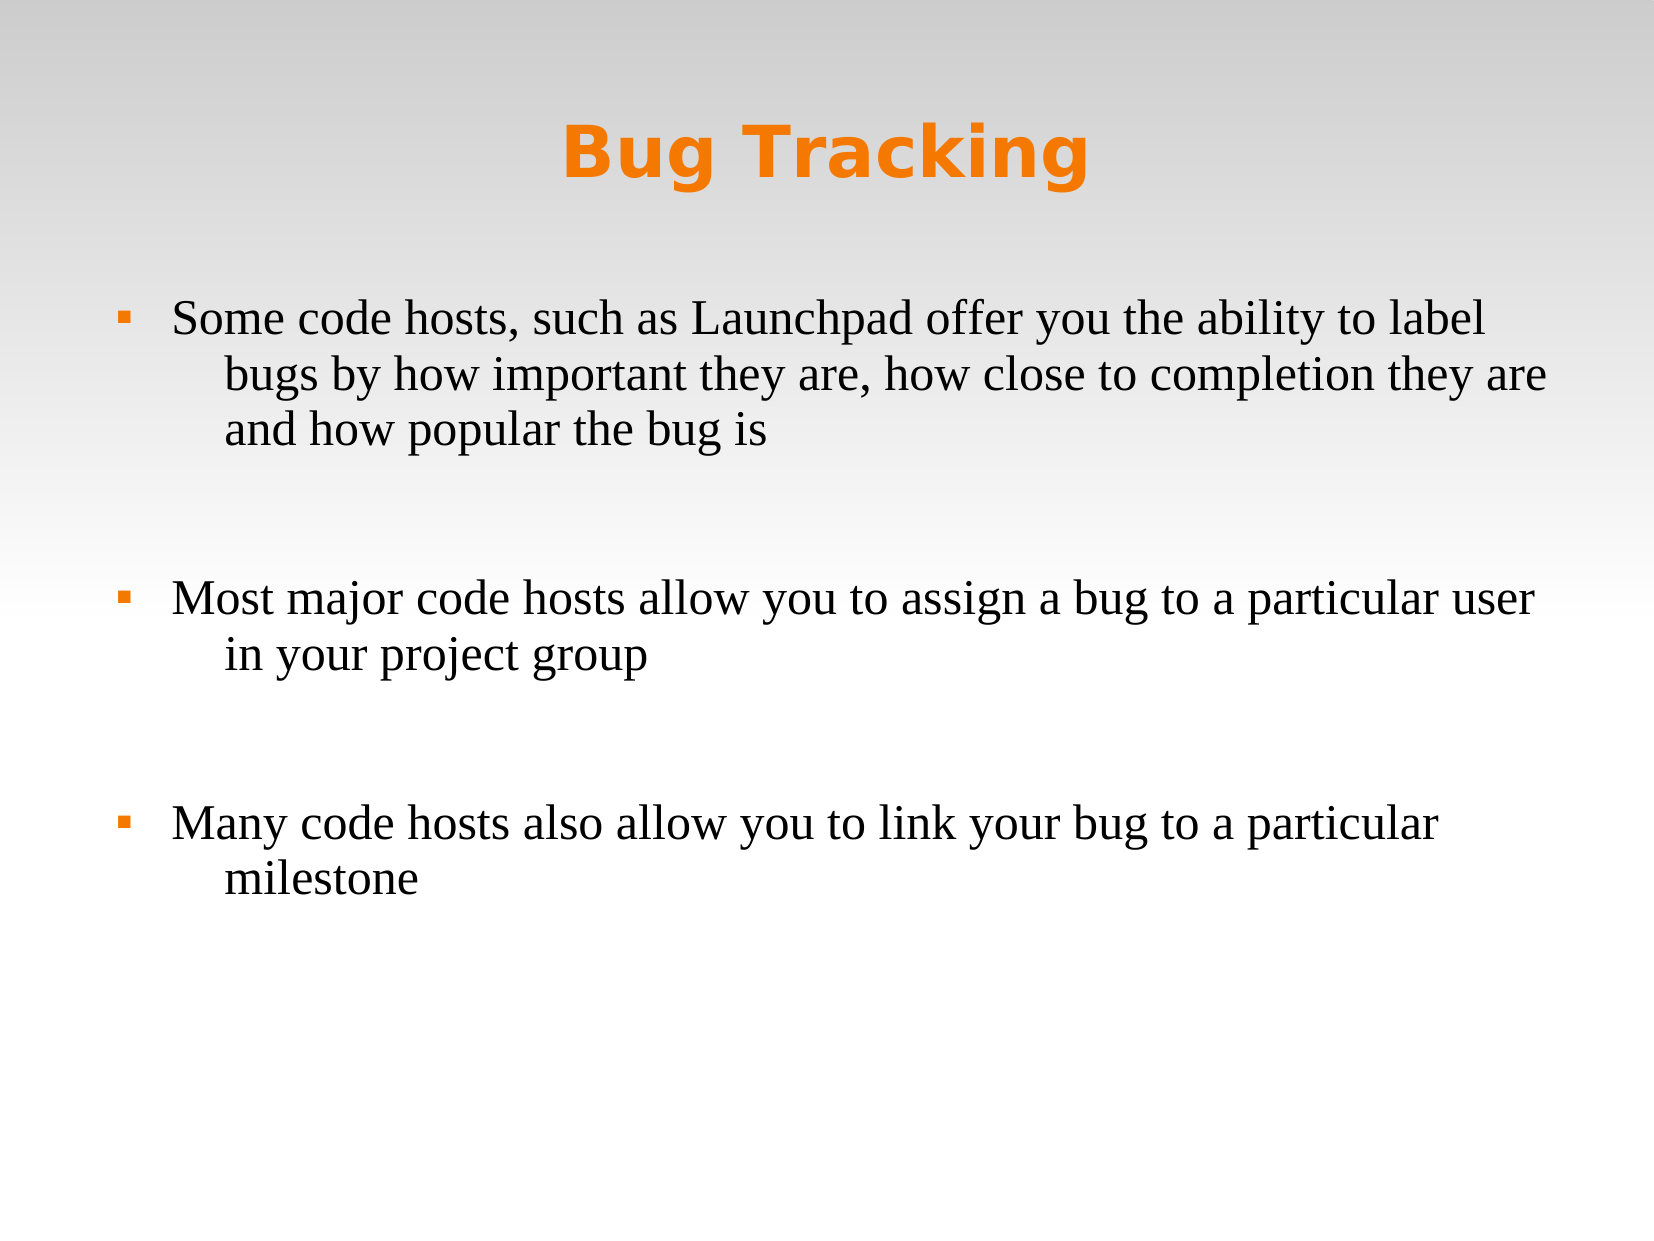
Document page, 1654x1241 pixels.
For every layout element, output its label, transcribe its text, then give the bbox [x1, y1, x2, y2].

title Bug Tracking [82, 49, 1571, 257]
list Some code hosts, such as Launchpad offer you the ability to label bugs by how important they are, how close to completion they are and how popular the bug is Most major code hosts allow you to assign a bug to a particular user in your project group Many code hosts also allow you to link your bug to a particular milestone [82, 290, 1571, 1109]
